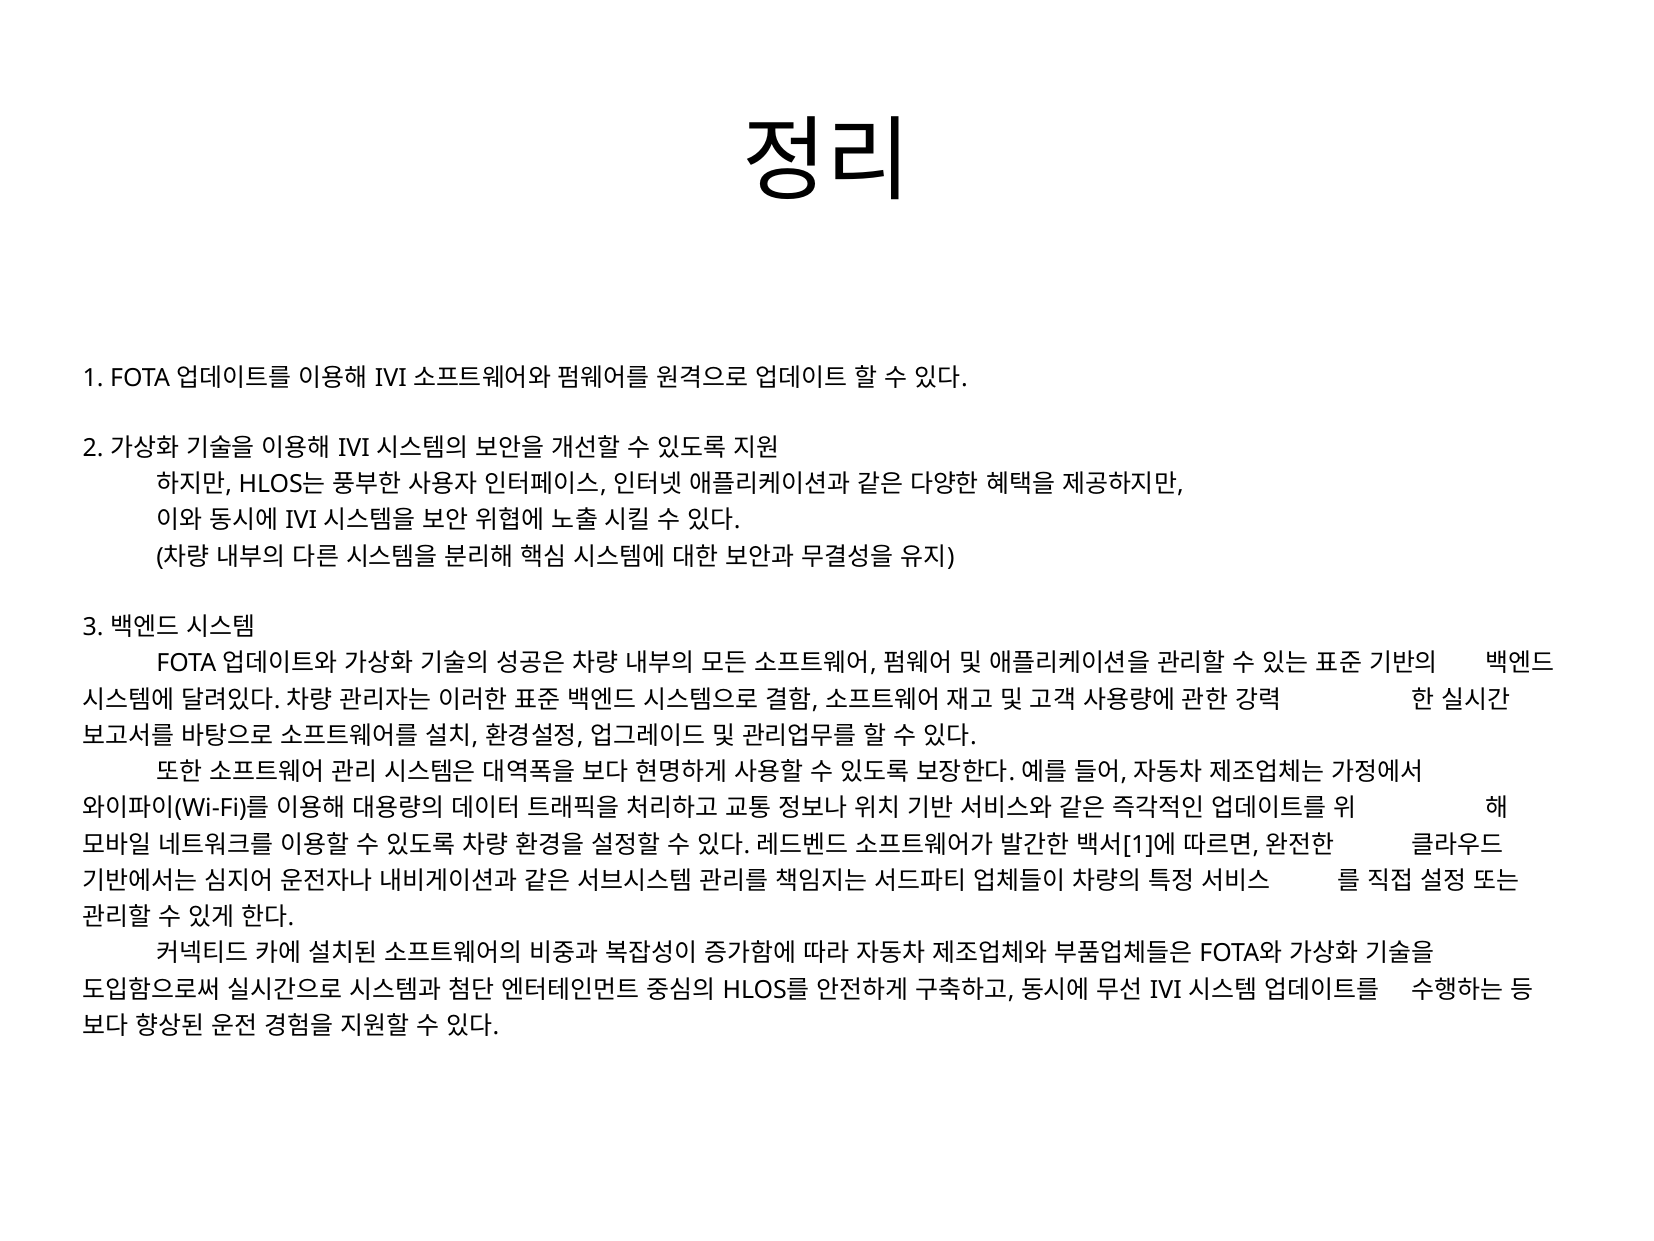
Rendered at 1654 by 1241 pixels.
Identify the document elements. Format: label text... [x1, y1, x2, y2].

title 정리 [82, 49, 1571, 257]
subtitle 1. FOTA 업데이트를 이용해 IVI 소프트웨어와 펌웨어를 원격으로 업데이트 할 수 있다. 2. 가상화 기술을 이용해 IVI 시스템의 보안을 개선할 수 있도록 지원 하지만, HLOS는 풍부한 사용자 인터페이스, 인터넷 애플리케이션과 같은 다양한 혜택을 제공하지만, 이와 동시에 IVI 시스템을 보안 위협에 노출 시킬 수 있다. (차량 내부의 다른 시스템을 분리해 핵심 시스템에 대한 보안과 무결성을 유지) 3. 백엔드 시스템 FOTA 업데이트와 가상화 기술의 성공은 차량 내부의 모든 소프트웨어, 펌웨어 및 애플리케이션을 관리할 수 있는 표준 기반의 백엔드 시스템에 달려있다. 차량 관리자는 이러한 표준 백엔드 시스템으로 결함, 소프트웨어 재고 및 고객 사용량에 관한 강력 한 실시간 보고서를 바탕으로 소프트웨어를 설치, 환경설정, 업그레이드 및 관리업무를 할 수 있다. 또한 소프트웨어 관리 시스템은 대역폭을 보다 현명하게 사용할 수 있도록 보장한다. 예를 들어, 자동차 제조업체는 가정에서 와이파이(Wi-Fi)를 이용해 대용량의 데이터 트래픽을 처리하고 교통 정보나 위치 기반 서비스와 같은 즉각적인 업데이트를 위 해 모바일 네트워크를 이용할 수 있도록 차량 환경을 설정할 수 있다. 레드벤드 소프트웨어가 발간한 백서[1]에 따르면, 완전한 클라우드 기반에서는 심지어 운전자나 내비게이션과 같은 서브시스템 관리를 책임지는 서드파티 업체들이 차량의 특정 서비스 를 직접 설정 또는 관리할 수 있게 한다. 커넥티드 카에 설치된 소프트웨어의 비중과 복잡성이 증가함에 따라 자동차 제조업체와 부품업체들은 FOTA와 가상화 기술을 도입함으로써 실시간으로 시스템과 첨단 엔터테인먼트 중심의 HLOS를 안전하게 구축하고, 동시에 무선 IVI 시스템 업데이트를 수행하는 등 보다 향상된 운전 경험을 지원할 수 있다. [82, 290, 1571, 1109]
